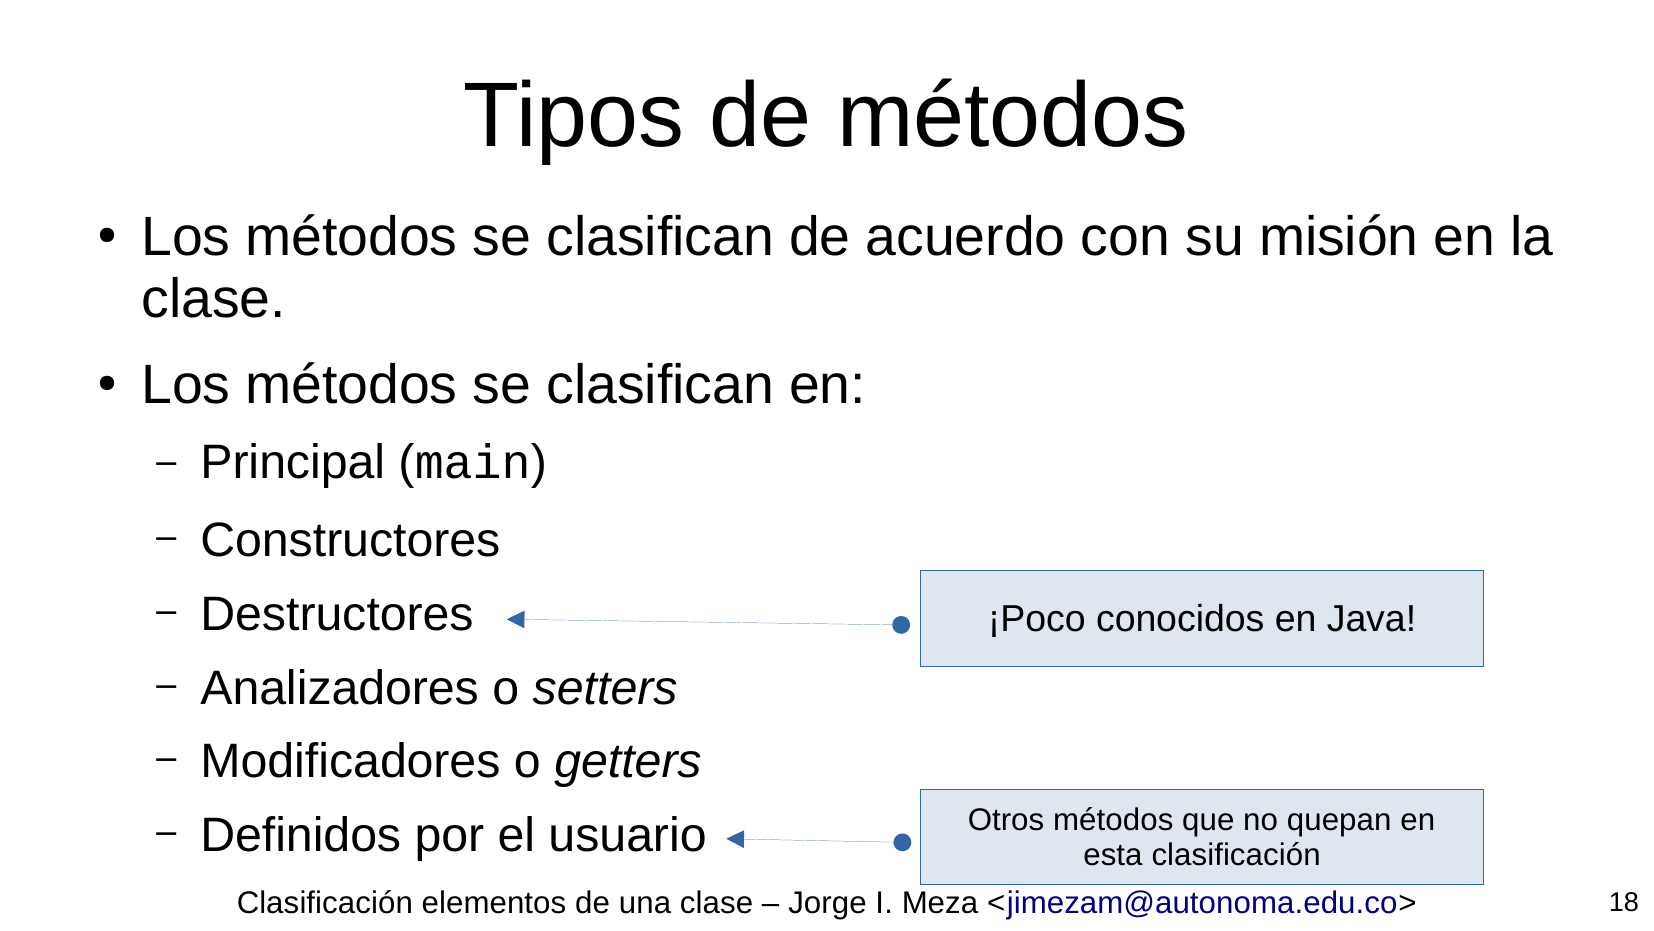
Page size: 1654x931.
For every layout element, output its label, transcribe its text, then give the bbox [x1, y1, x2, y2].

title Tipos de métodos [82, 37, 1571, 193]
text_box Otros métodos que no quepan en esta clasificación [920, 789, 1484, 885]
list Los métodos se clasifican de acuerdo con su misión en la clase. Los métodos se clasifican en: Principal (main) Constructores Destructores Analizadores o setters Modificadores o getters Definidos por el usuario [82, 205, 1571, 867]
text_box ¡Poco conocidos en Java! [920, 570, 1484, 667]
